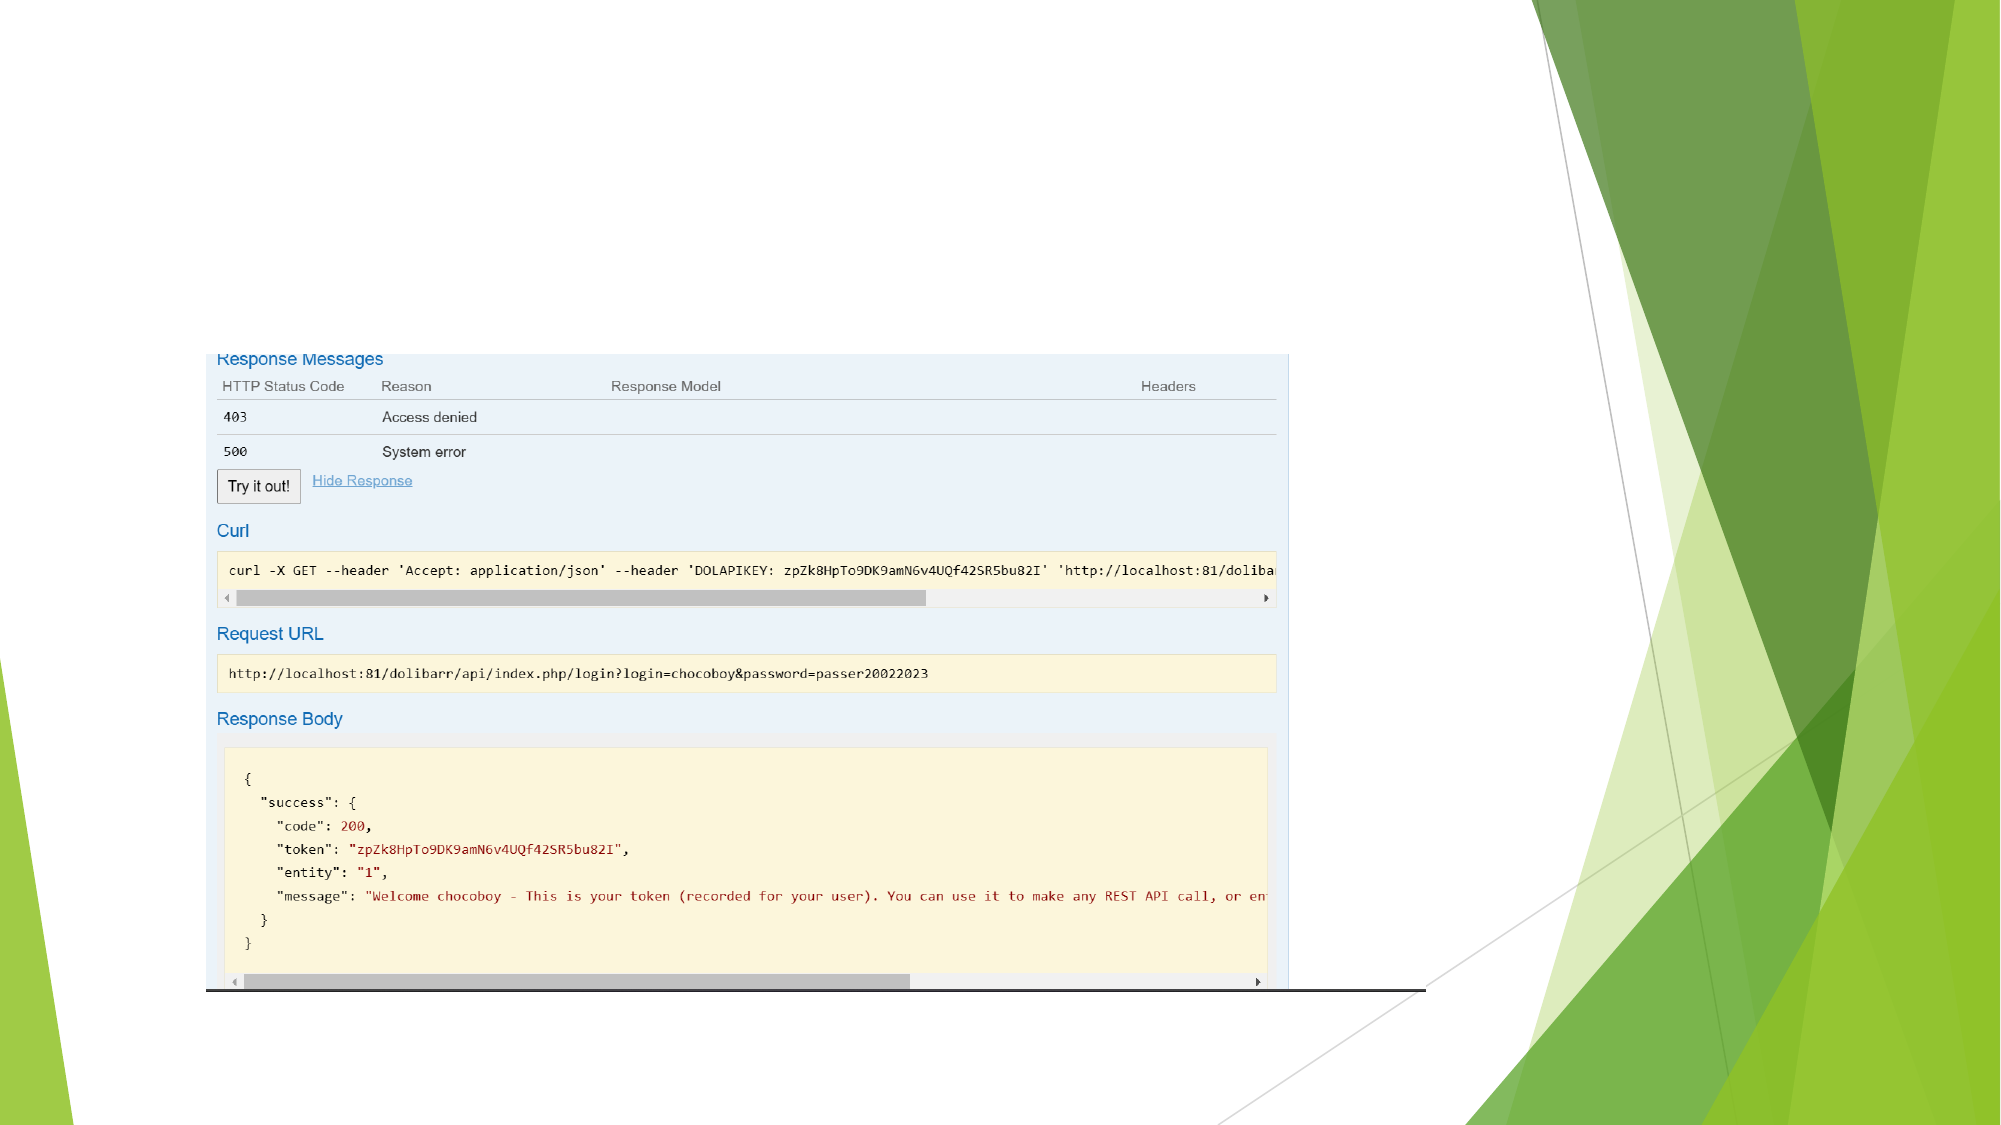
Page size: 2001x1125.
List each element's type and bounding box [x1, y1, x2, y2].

picture [206, 354, 1426, 992]
